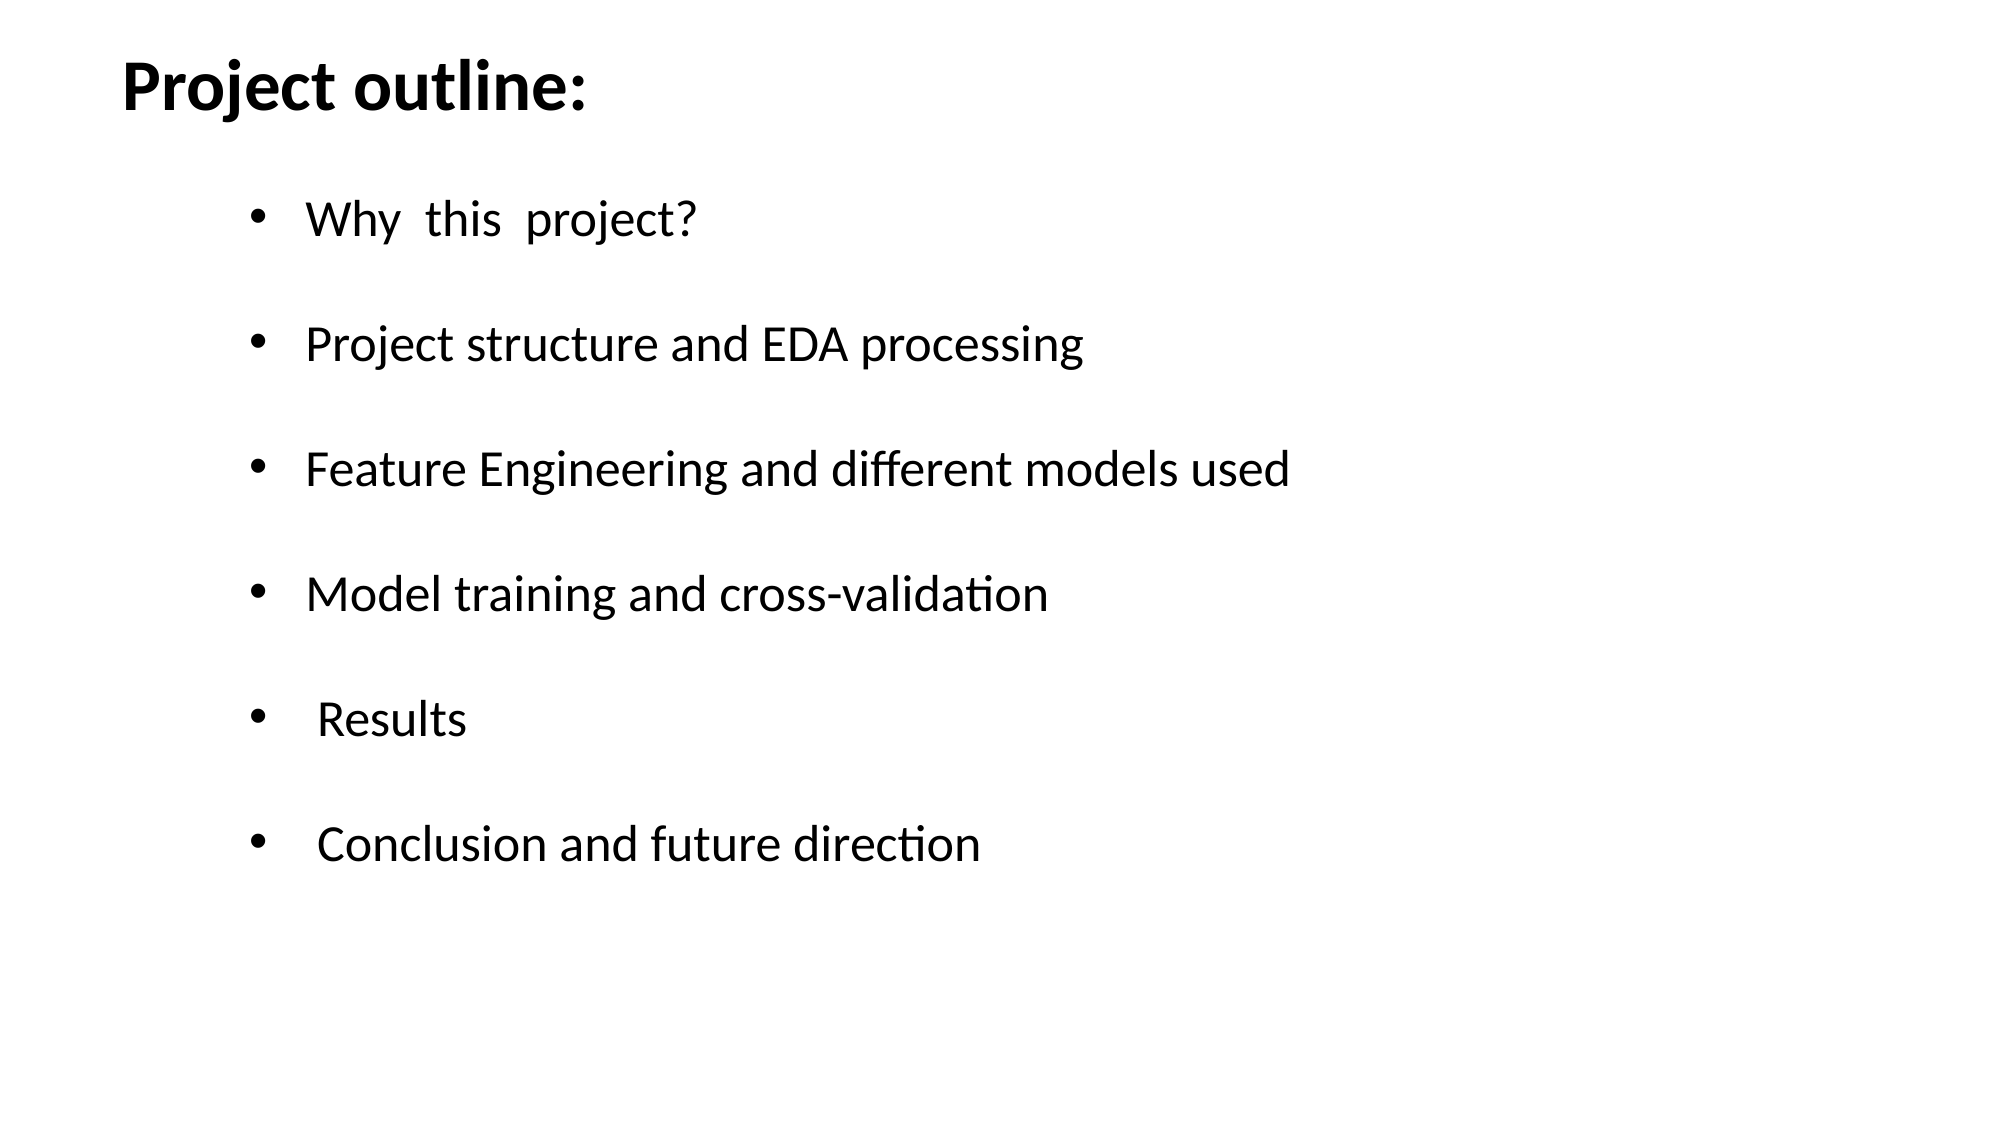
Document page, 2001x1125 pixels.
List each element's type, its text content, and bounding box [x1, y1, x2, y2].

text_box Project outline: [107, 30, 605, 133]
text_box Why this project? Project structure and EDA processing Feature Engineering and different models used Model training and cross-validation Results Conclusion and future direction [234, 177, 1929, 1067]
